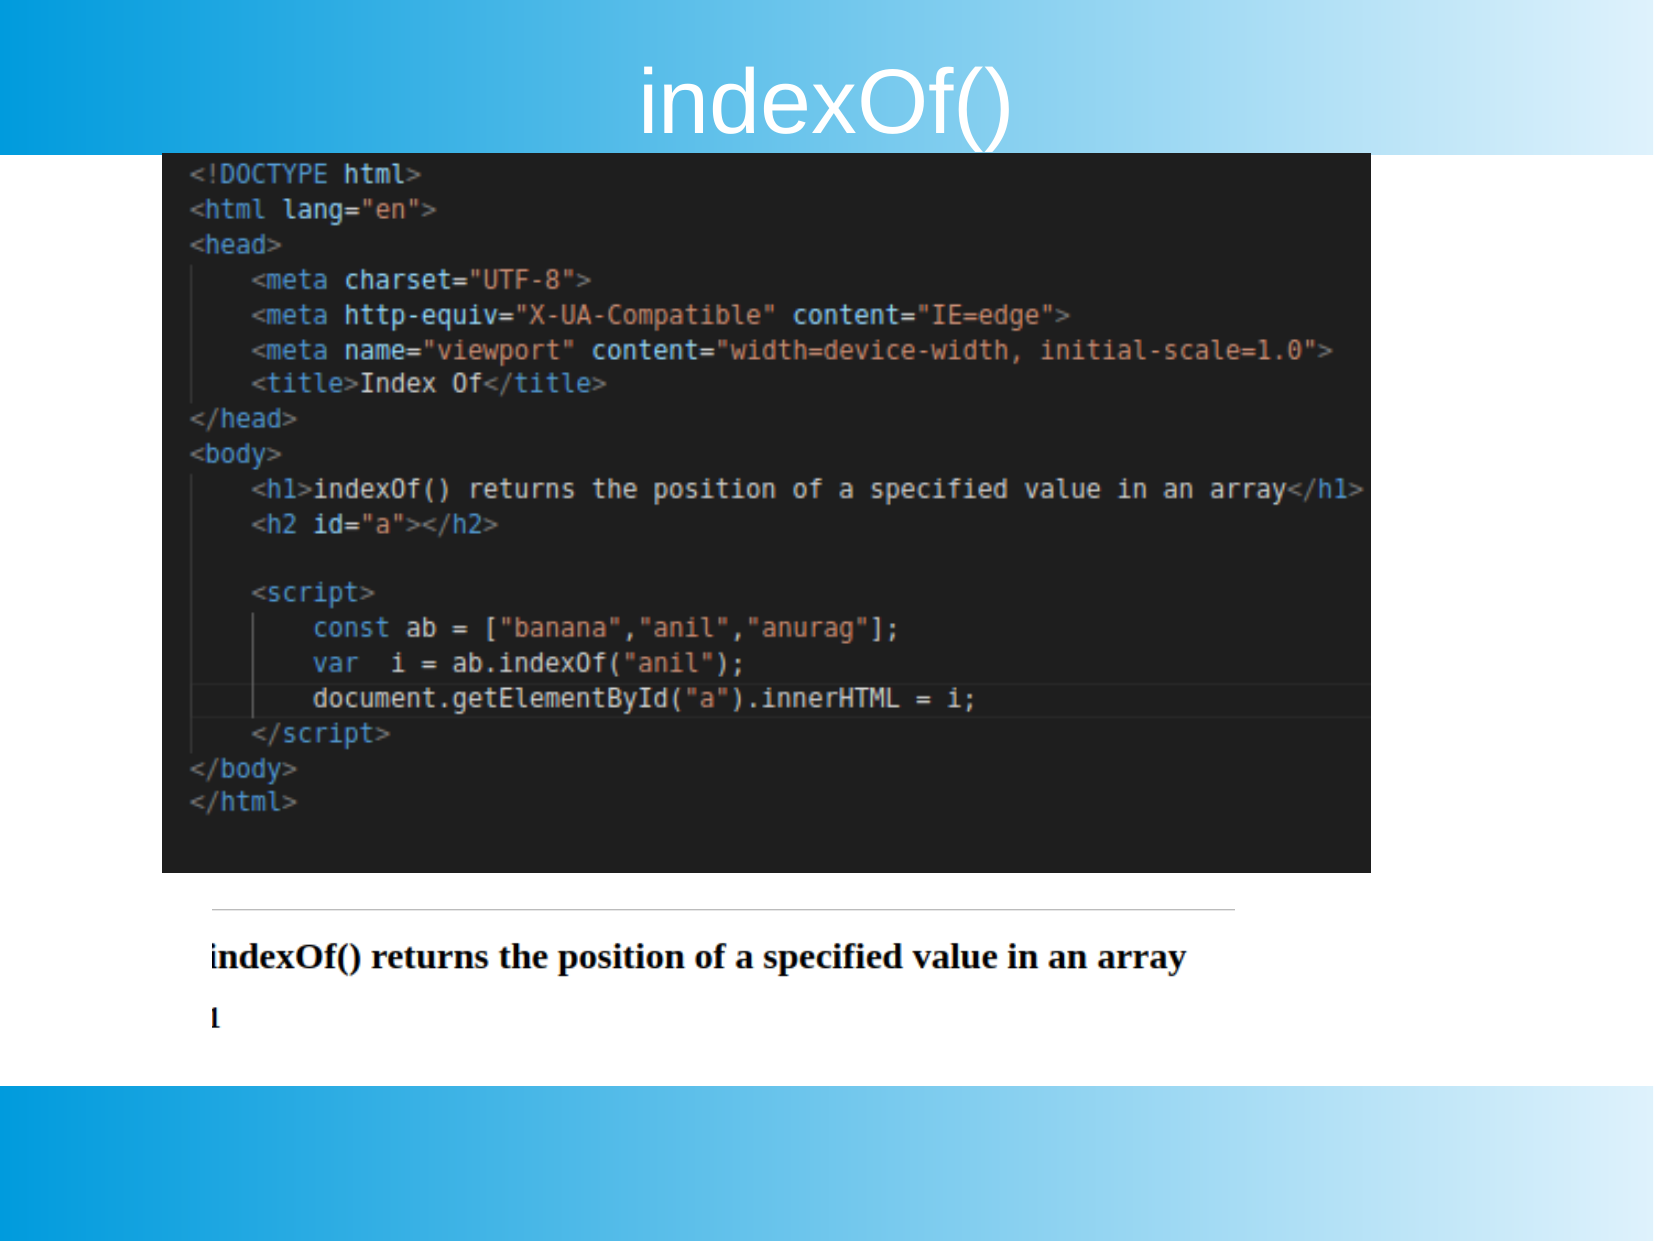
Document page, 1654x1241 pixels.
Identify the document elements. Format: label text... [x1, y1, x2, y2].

picture [162, 153, 1371, 873]
title indexOf() [82, 49, 1571, 155]
picture [212, 909, 1235, 1075]
